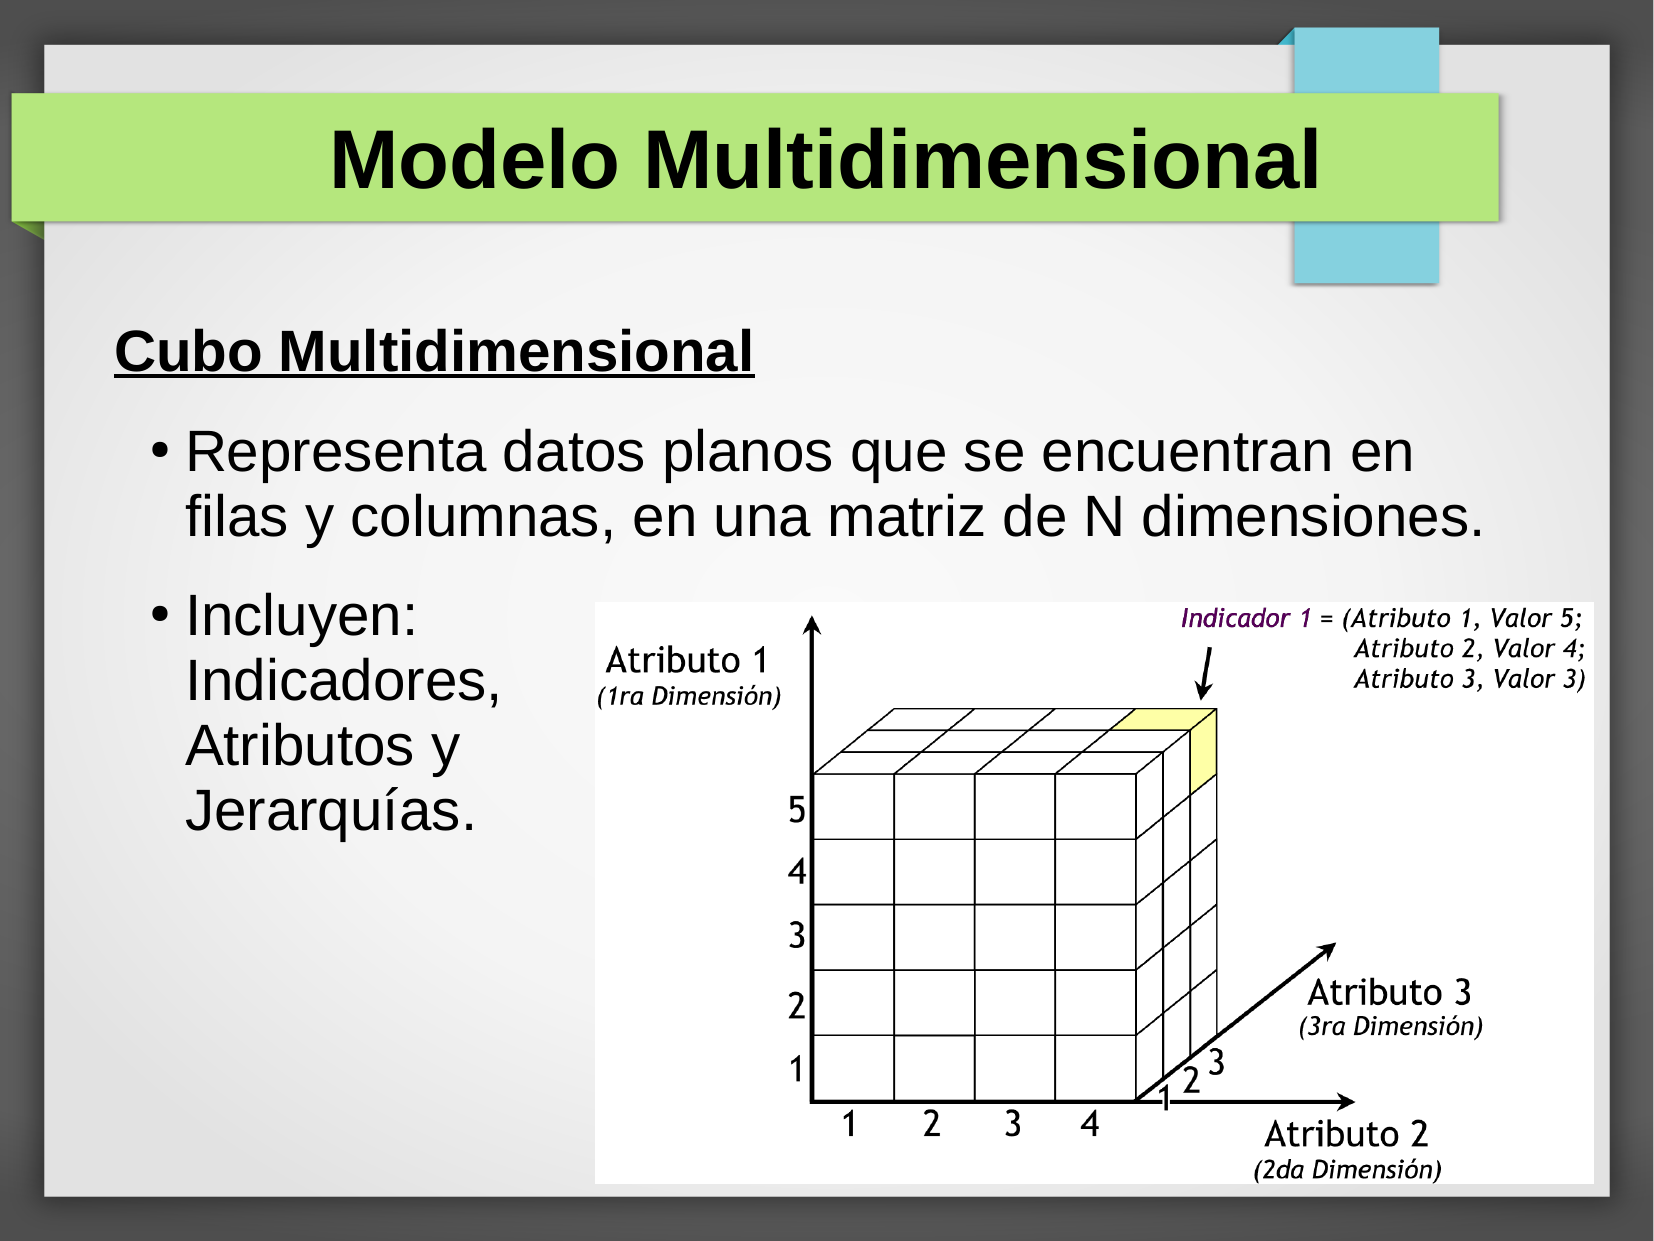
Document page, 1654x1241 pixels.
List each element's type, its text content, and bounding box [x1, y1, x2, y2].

picture [0, 0, 1654, 1241]
title Modelo Multidimensional [70, 106, 1583, 213]
text_box Cubo Multidimensional Representa datos planos que se encuentran en filas y columnas, en una matriz de N dimensiones. Incluyen: Indicadores, Atributos y Jerarquías. [99, 311, 1523, 854]
